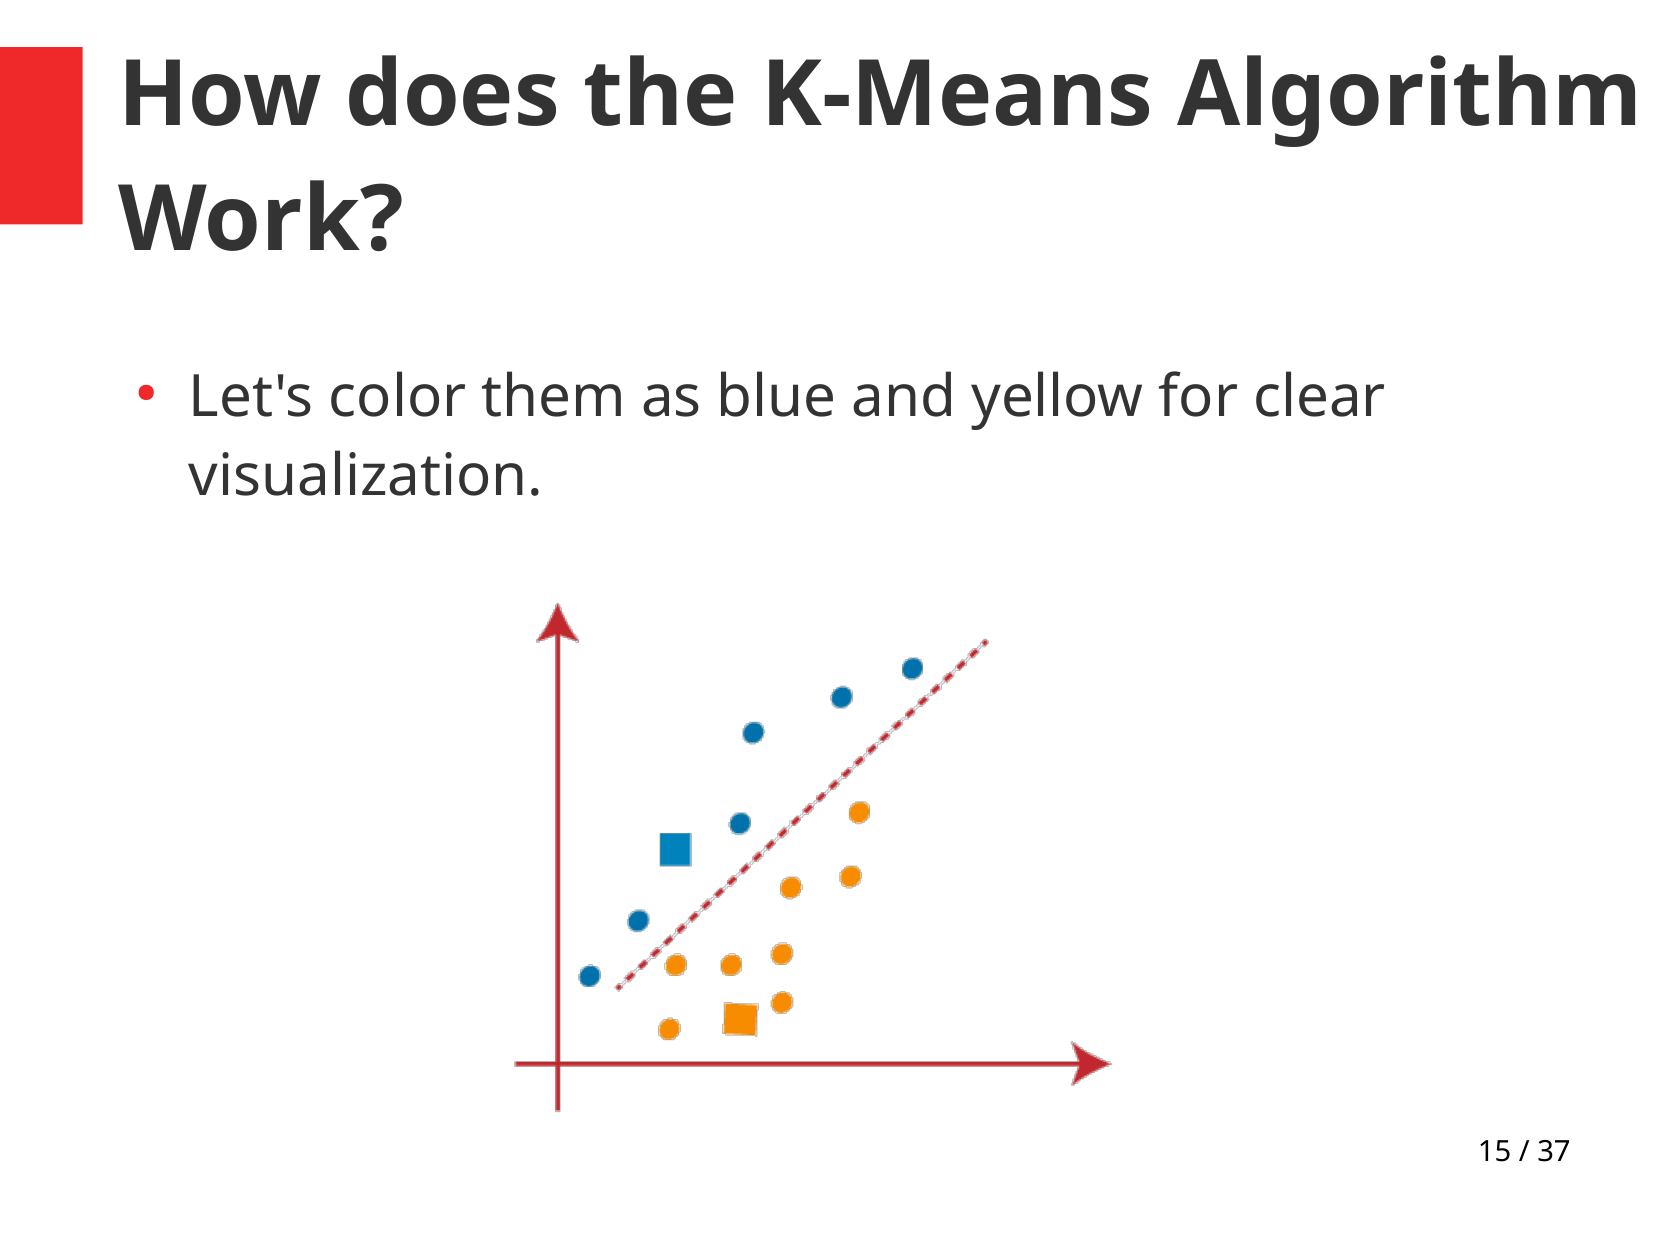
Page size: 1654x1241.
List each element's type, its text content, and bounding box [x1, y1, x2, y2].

list Let's color them as blue and yellow for clear visualization. [118, 354, 1536, 1074]
picture [504, 544, 1134, 1170]
title How does the K-Means Algorithm Work? [118, 28, 1654, 278]
